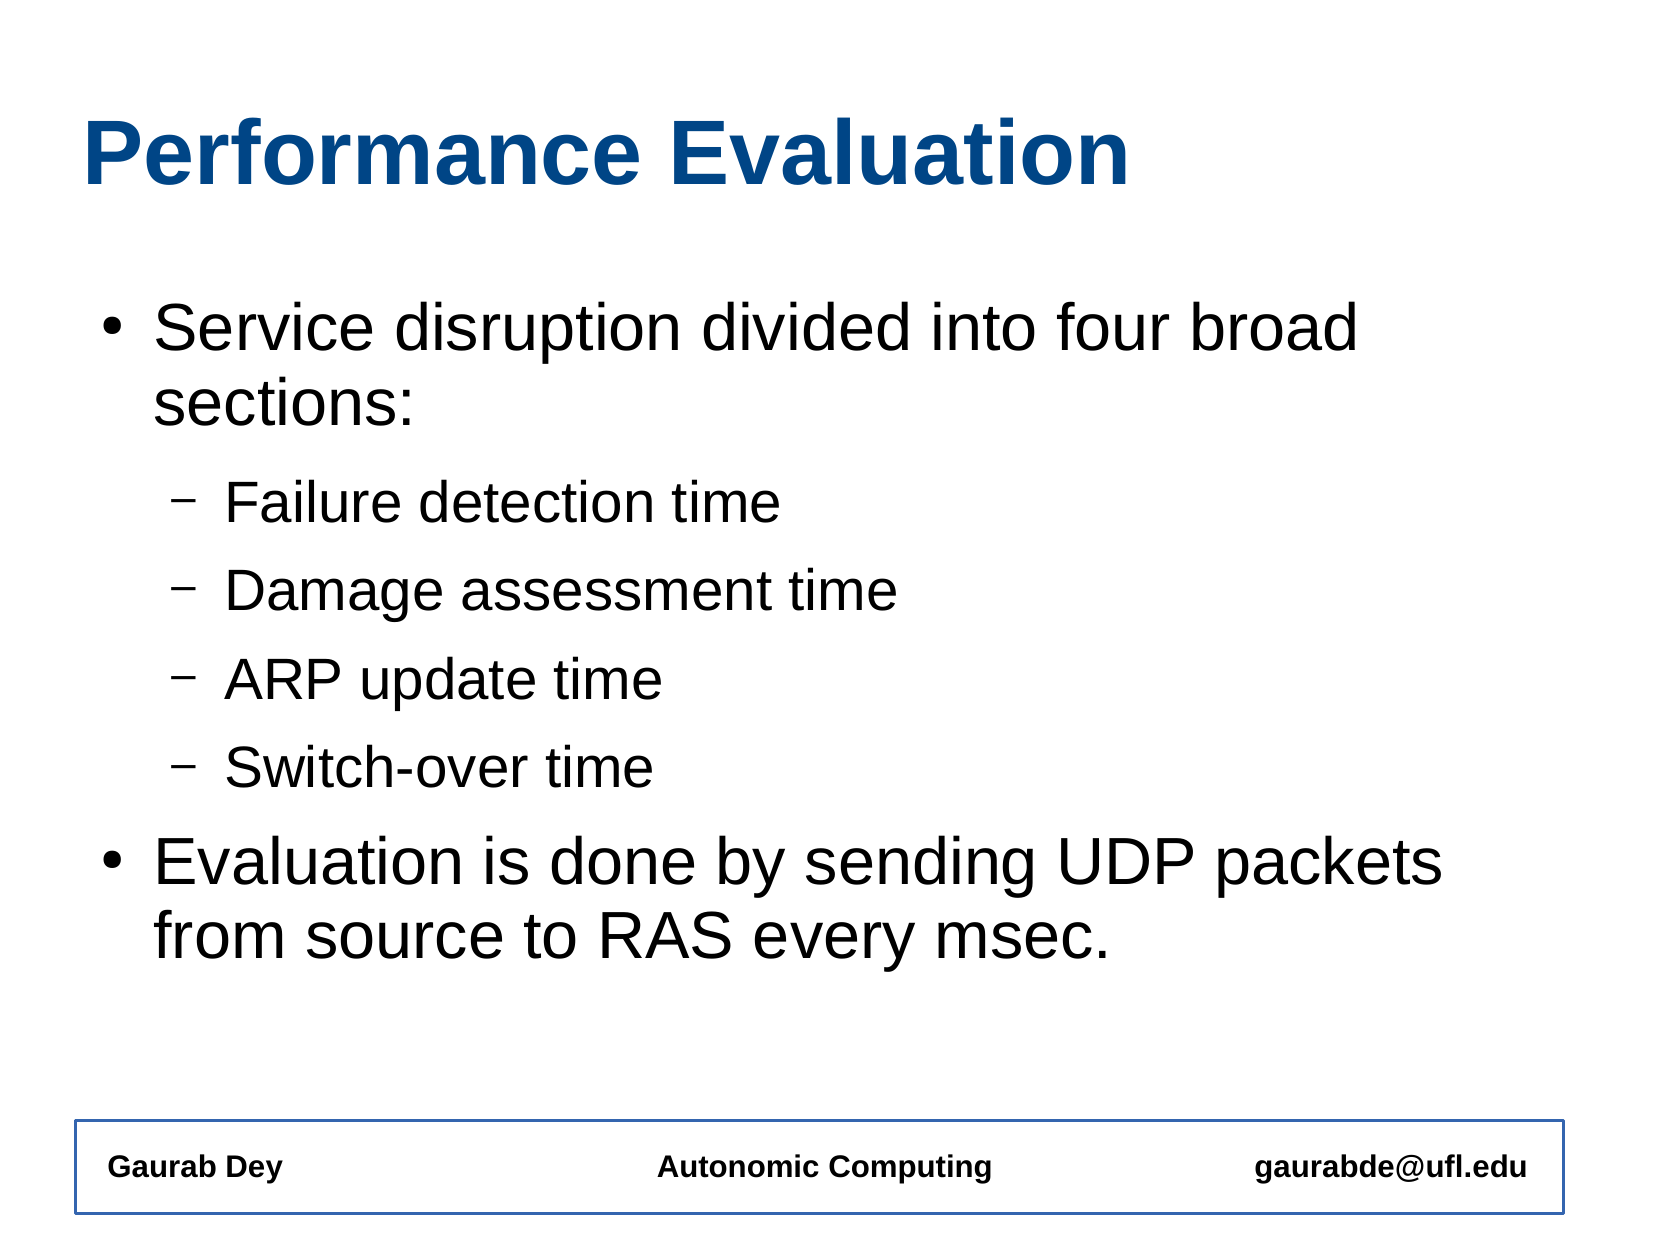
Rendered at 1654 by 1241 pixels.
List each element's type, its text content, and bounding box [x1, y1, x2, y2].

list Service disruption divided into four broad sections: Failure detection time Damage assessment time ARP update time Switch-over time Evaluation is done by sending UDP packets from source to RAS every msec. [82, 290, 1571, 1010]
title Performance Evaluation [82, 49, 1571, 257]
title Gaurab Dey Autonomic Computing gaurabde@ufl.edu [75, 1120, 1564, 1214]
